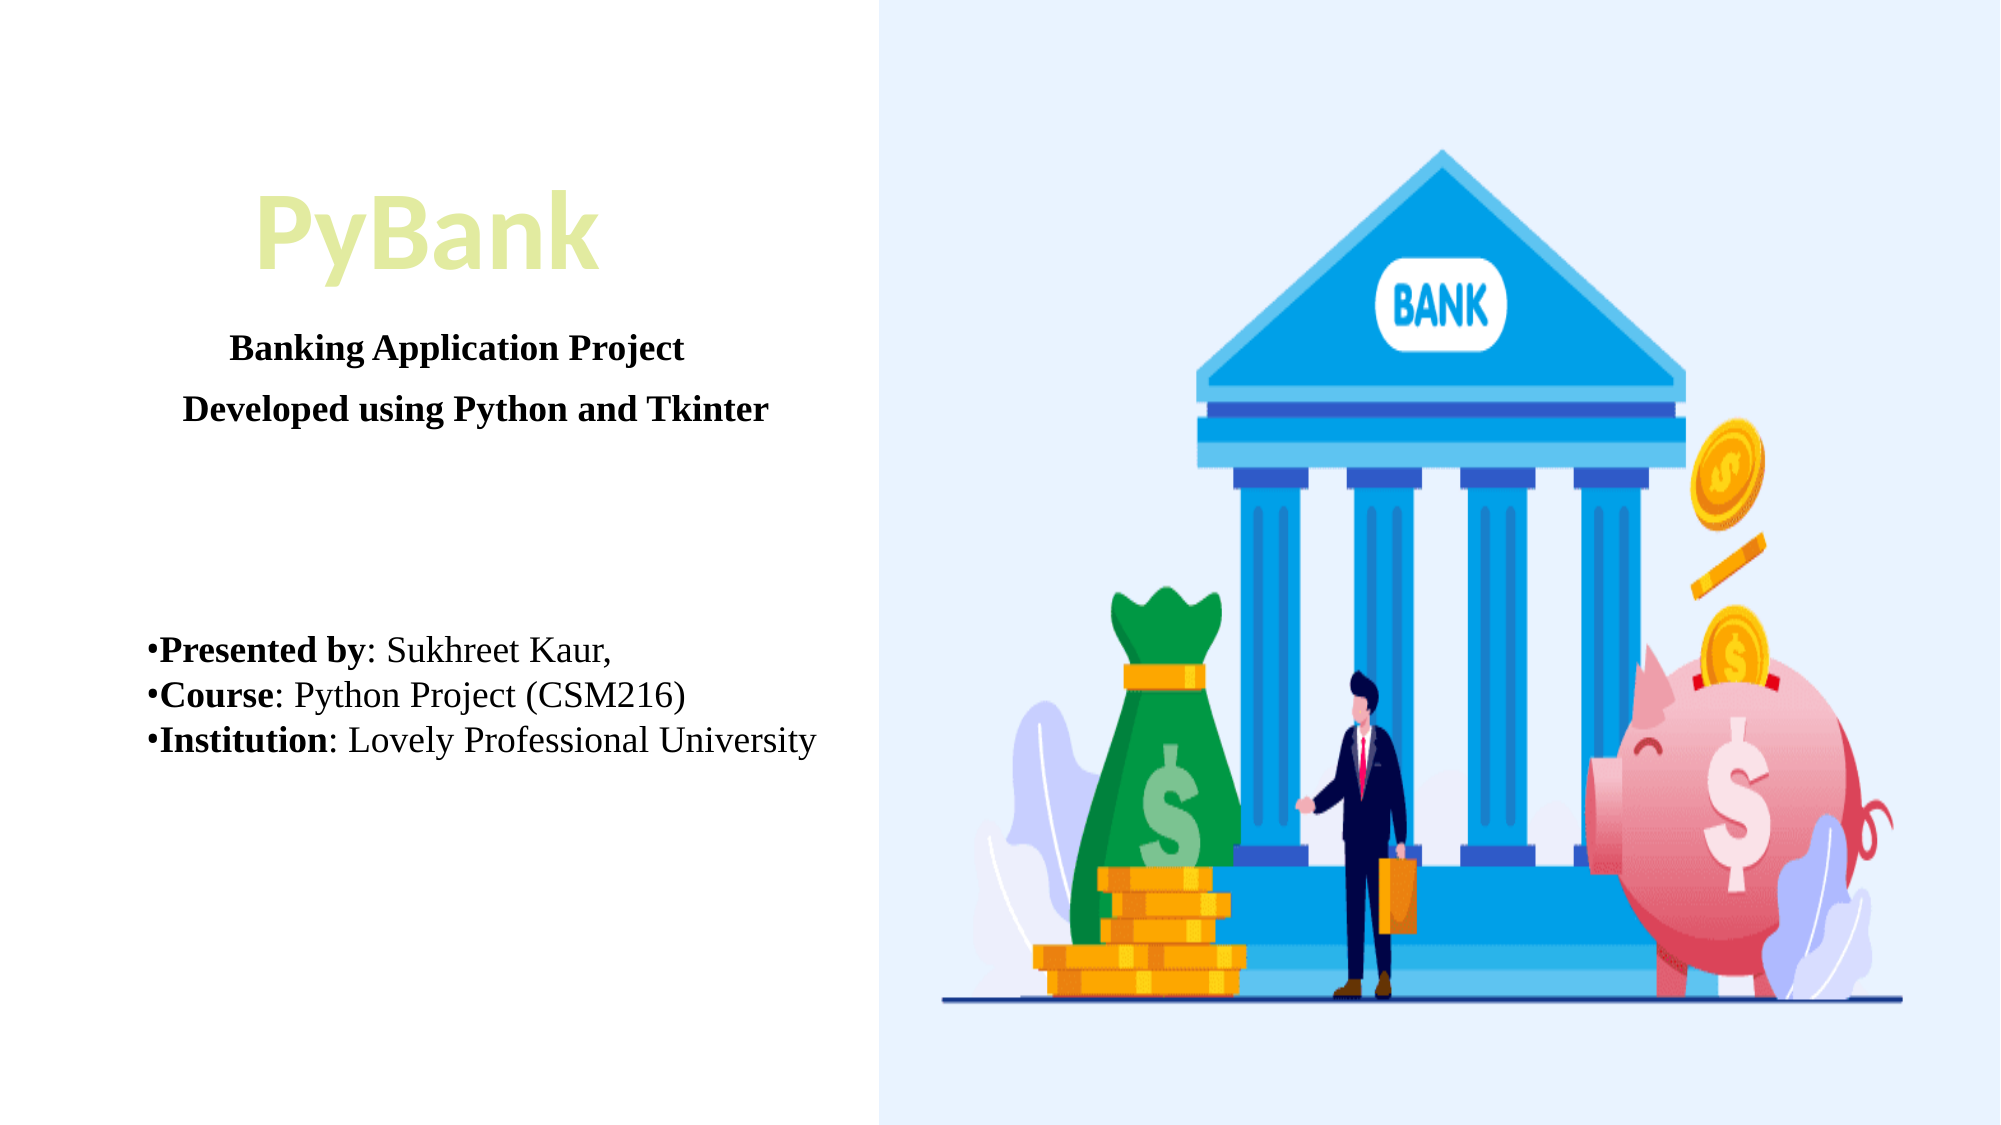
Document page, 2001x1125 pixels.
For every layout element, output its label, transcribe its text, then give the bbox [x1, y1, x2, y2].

text_box Presented by: Sukhreet Kaur, Course: Python Project (CSM216) Institution: Lovely Professional University [131, 618, 879, 768]
text_box Developed using Python and Tkinter [168, 376, 785, 436]
picture [879, 0, 2000, 1125]
text_box Banking Application Project [214, 316, 700, 376]
text_box PyBank [46, 149, 835, 299]
